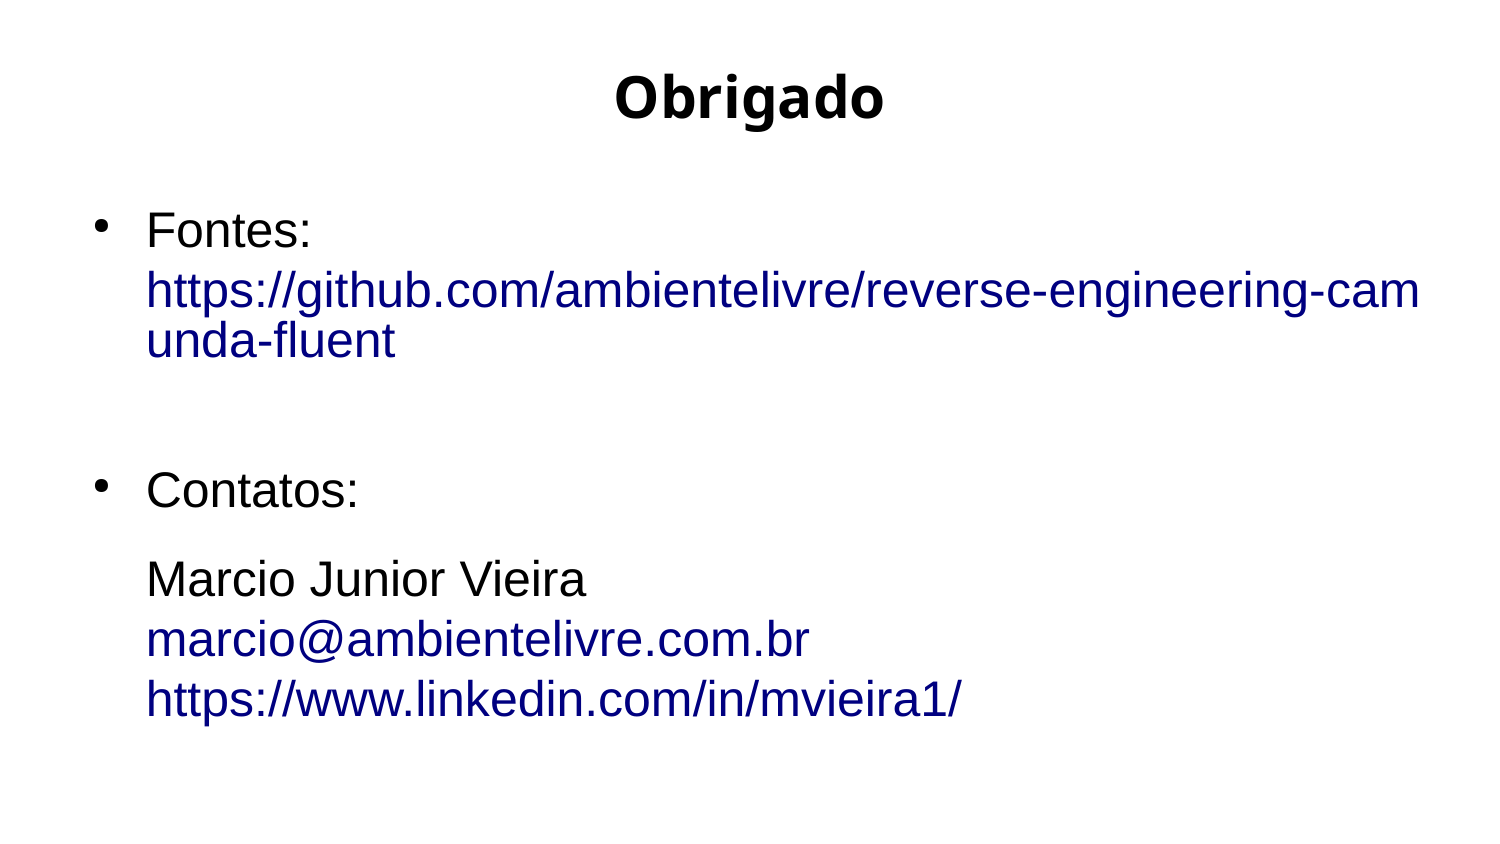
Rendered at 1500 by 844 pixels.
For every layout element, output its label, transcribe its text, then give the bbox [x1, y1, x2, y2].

text_box Obrigado [0, 45, 1500, 146]
list Fontes: https://github.com/ambientelivre/reverse-engineering-camunda-fluent Contatos: Marcio Junior Vieira marcio@ambientelivre.com.br https://www.linkedin.com/in/mvieira1/ [75, 197, 1425, 687]
